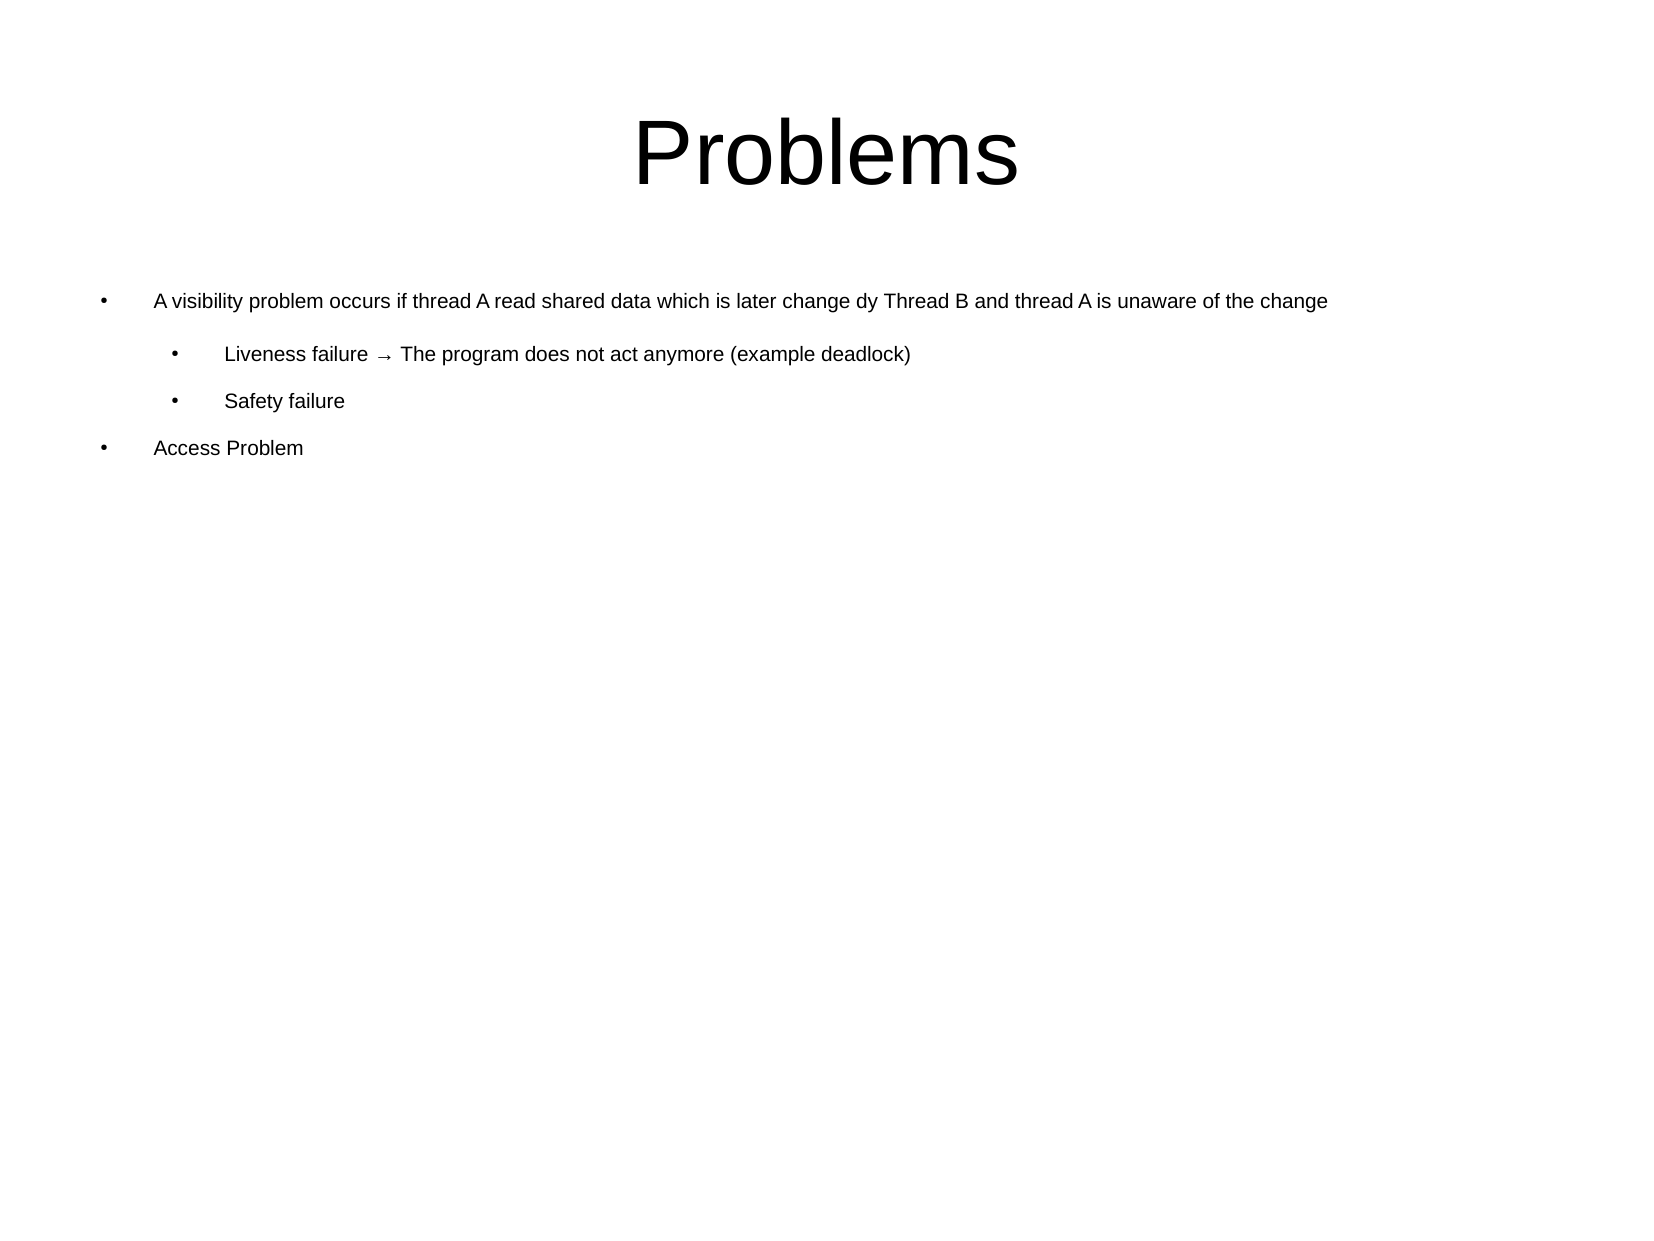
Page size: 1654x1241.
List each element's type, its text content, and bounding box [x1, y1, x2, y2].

title Problems [82, 49, 1571, 257]
list A visibility problem occurs if thread A read shared data which is later change dy Thread B and thread A is unaware of the change Liveness failure → The program does not act anymore (example deadlock) Safety failure Access Problem [82, 290, 1571, 1010]
